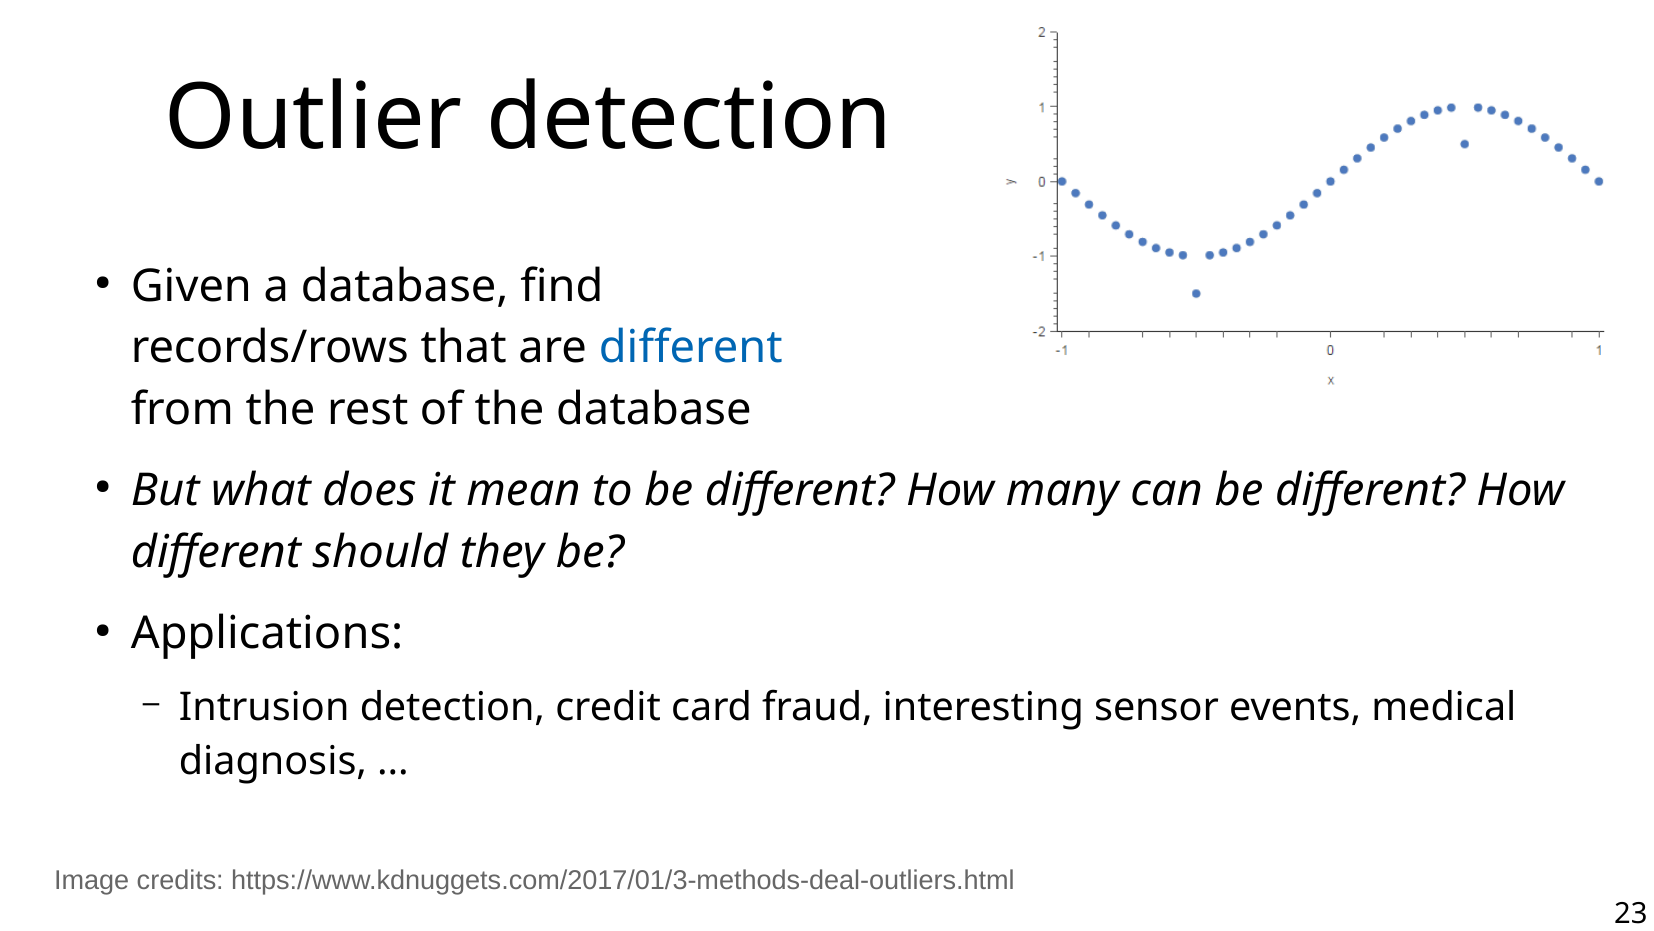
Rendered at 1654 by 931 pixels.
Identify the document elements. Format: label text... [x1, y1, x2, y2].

title Outlier detection [82, 1, 976, 226]
picture [1000, 14, 1613, 391]
text_box Image credits: https://www.kdnuggets.com/2017/01/3-methods-deal-outliers.html [39, 857, 1156, 915]
list Given a database, find records/rows that are different from the rest of the database But what does it mean to be different? How many can be different? How different should they be? Applications: Intrusion detection, credit card fraud, interesting sensor events, medical diagnosis, ... [82, 253, 1571, 793]
